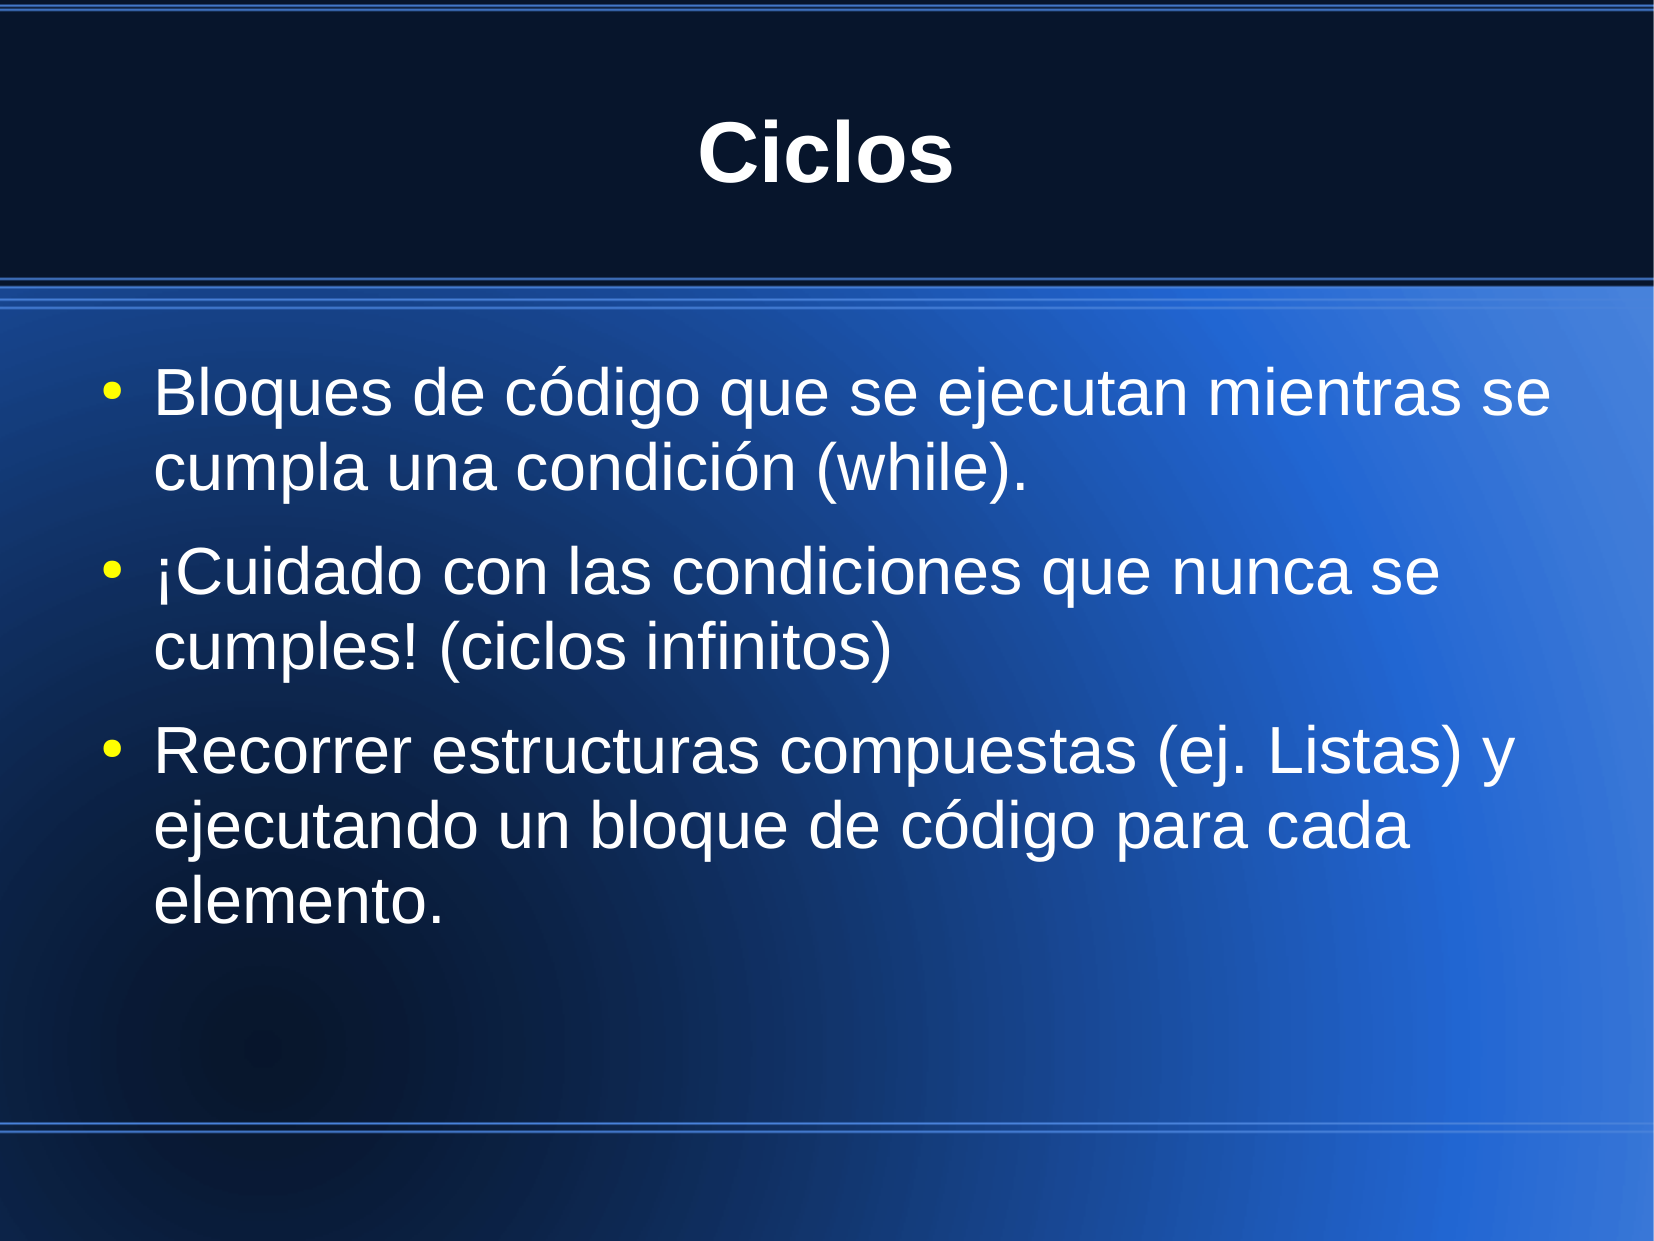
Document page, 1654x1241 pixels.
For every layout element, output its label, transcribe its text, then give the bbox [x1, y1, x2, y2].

title Ciclos [82, 49, 1571, 257]
list Bloques de código que se ejecutan mientras se cumpla una condición (while). ¡Cuidado con las condiciones que nunca se cumples! (ciclos infinitos) Recorrer estructuras compuestas (ej. Listas) y ejecutando un bloque de código para cada elemento. [82, 355, 1571, 1075]
picture [0, 0, 1654, 1241]
